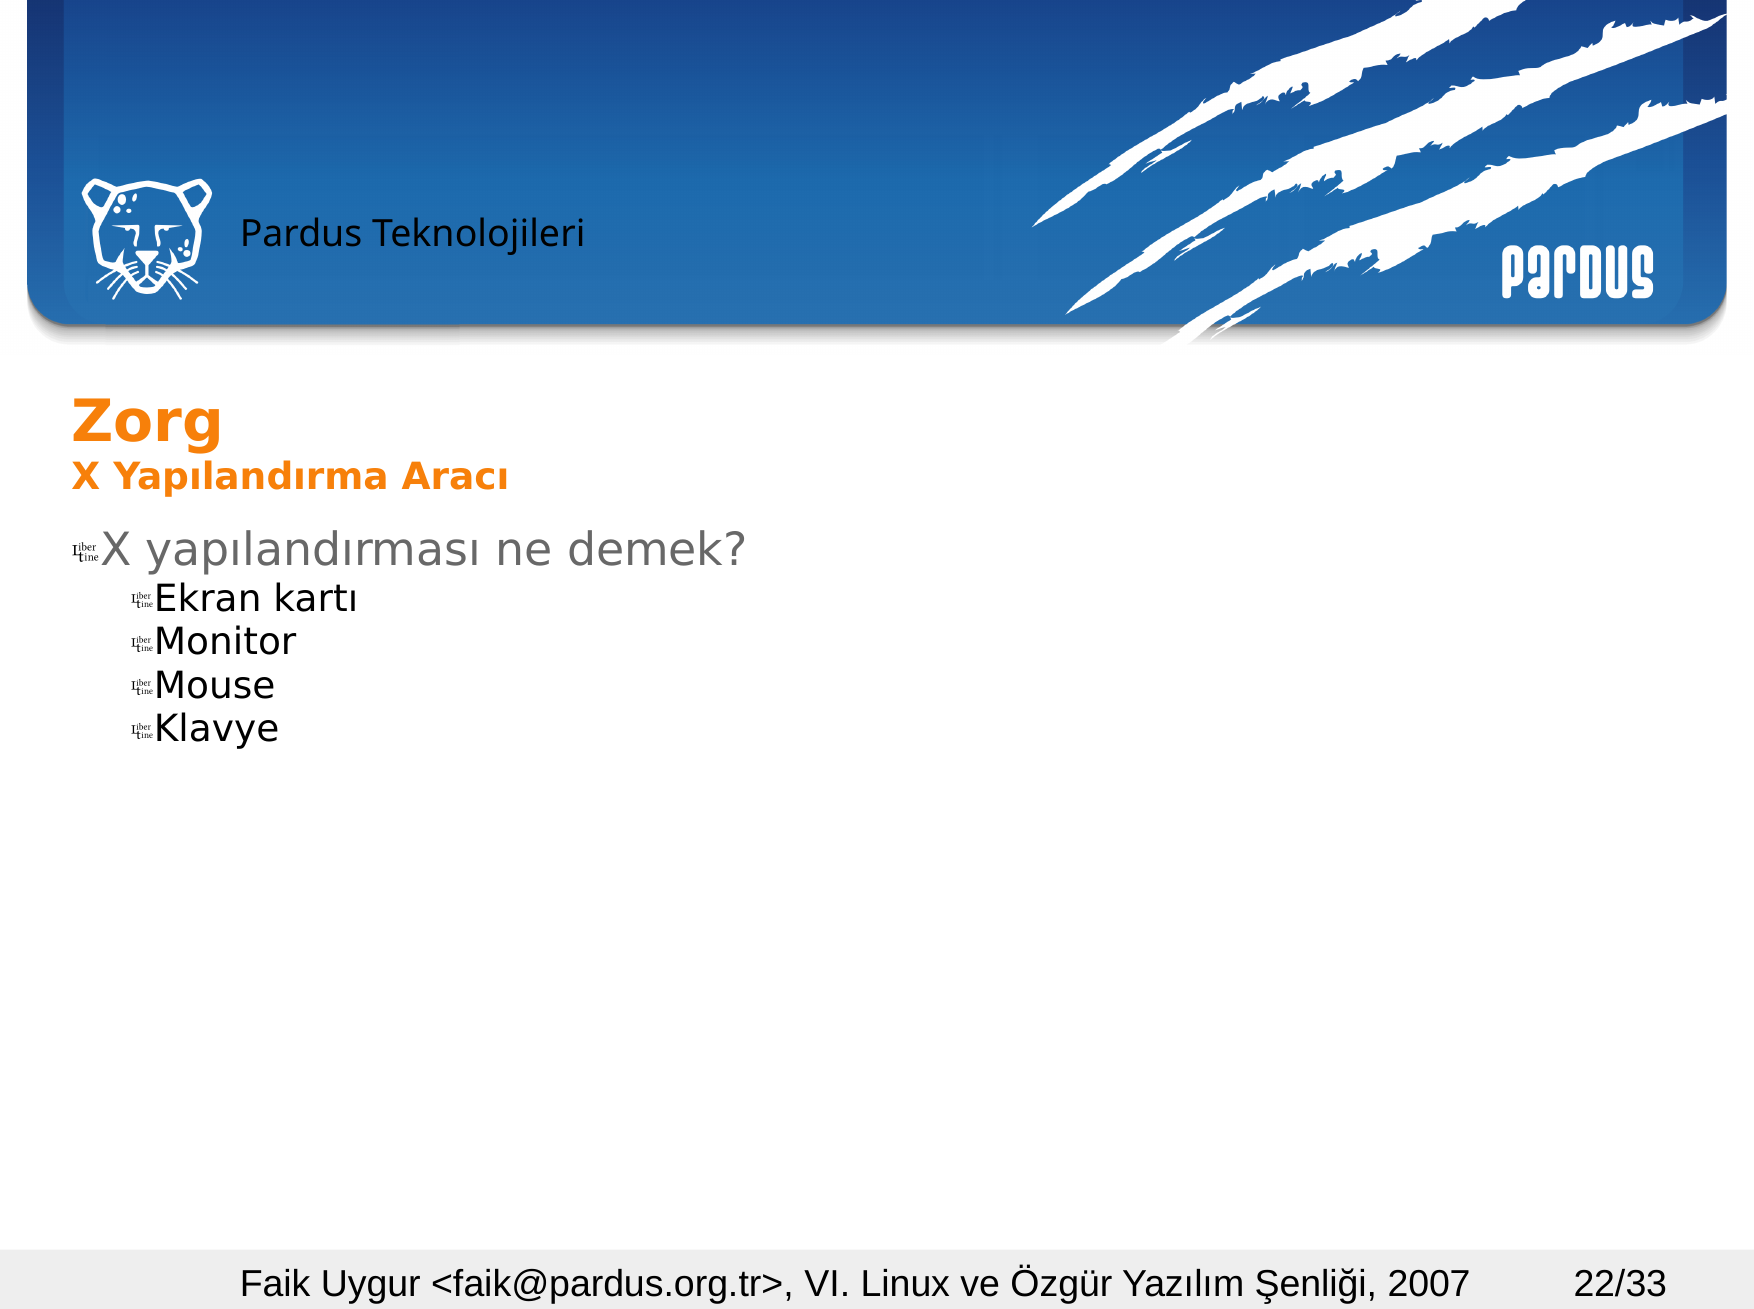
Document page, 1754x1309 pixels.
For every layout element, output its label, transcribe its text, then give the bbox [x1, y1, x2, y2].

picture [0, 0, 1753, 355]
text_box Zorg X Yapılandırma Aracı X yapılandırması ne demek? Ekran kartı Monitor Mouse Klavye [56, 380, 1680, 783]
